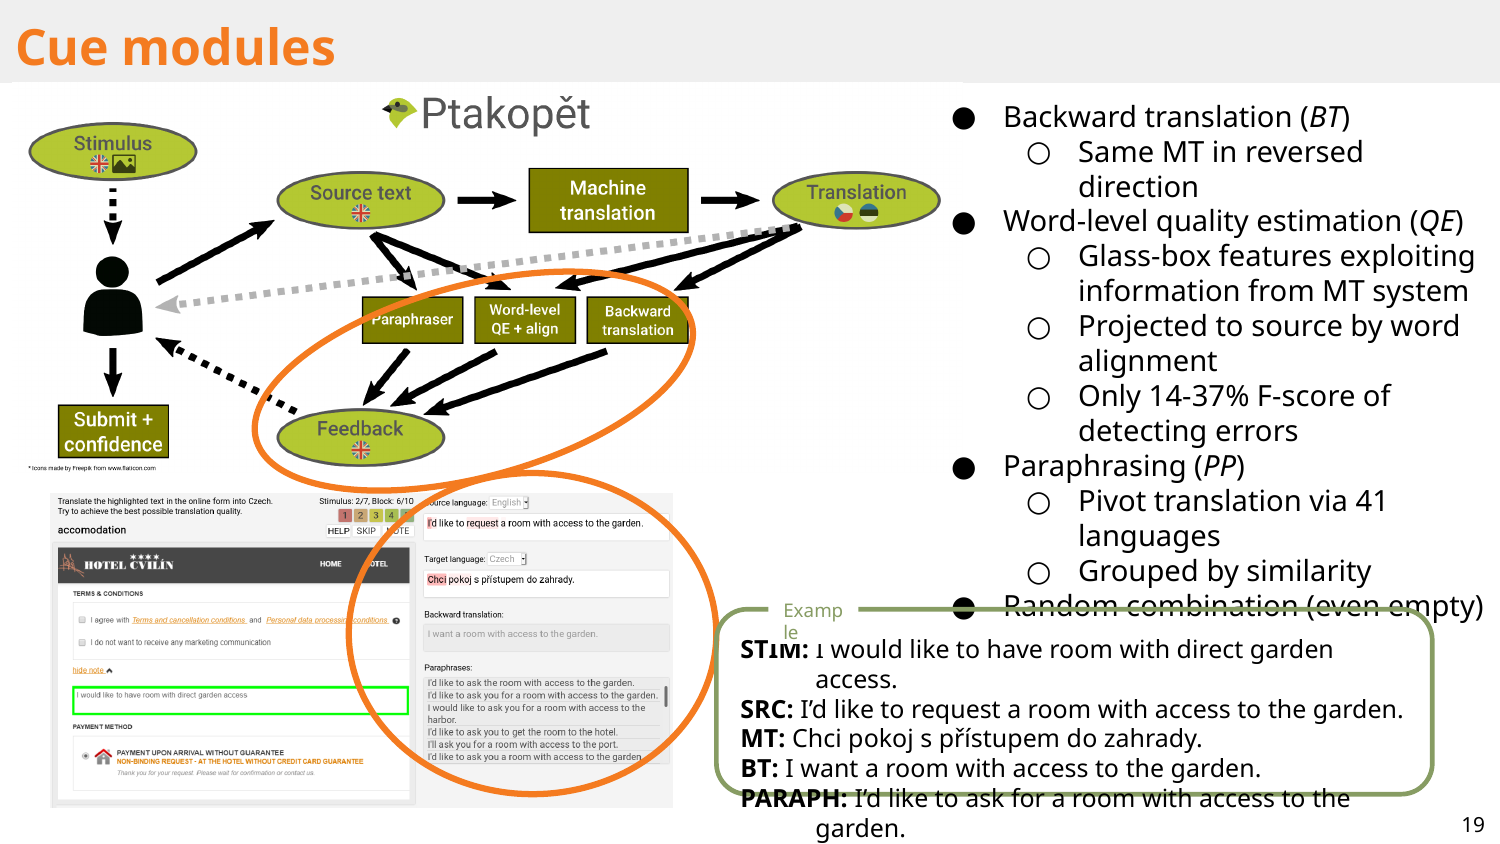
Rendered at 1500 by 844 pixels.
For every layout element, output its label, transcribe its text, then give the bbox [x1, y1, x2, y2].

text_box Backward translation (BT) Same MT in reversed direction Word-level quality estimation (QE) Glass-box features exploiting information from MT system Projected to source by word alignment Only 14-37% F-score of detecting errors Paraphrasing (PP) Pivot translation via 41 languages Grouped by similarity Random combination (even empty) [913, 82, 1500, 638]
title Cue modules [0, 0, 1500, 83]
picture [12, 82, 913, 474]
picture [258, 275, 689, 474]
text_box STIM: I would like to have room with direct garden access. SRC: I’d like to request a room with access to the garden. MT: Chci pokoj s přístupem do zahrady. BT: I want a room with access to the garden. PARAPH: I’d like to ask for a room with access to the garden. [716, 609, 1433, 795]
picture [352, 492, 673, 791]
slide_number 1 [1410, 807, 1500, 844]
picture [629, 492, 673, 524]
picture [50, 492, 673, 808]
text_box Example [768, 598, 859, 644]
